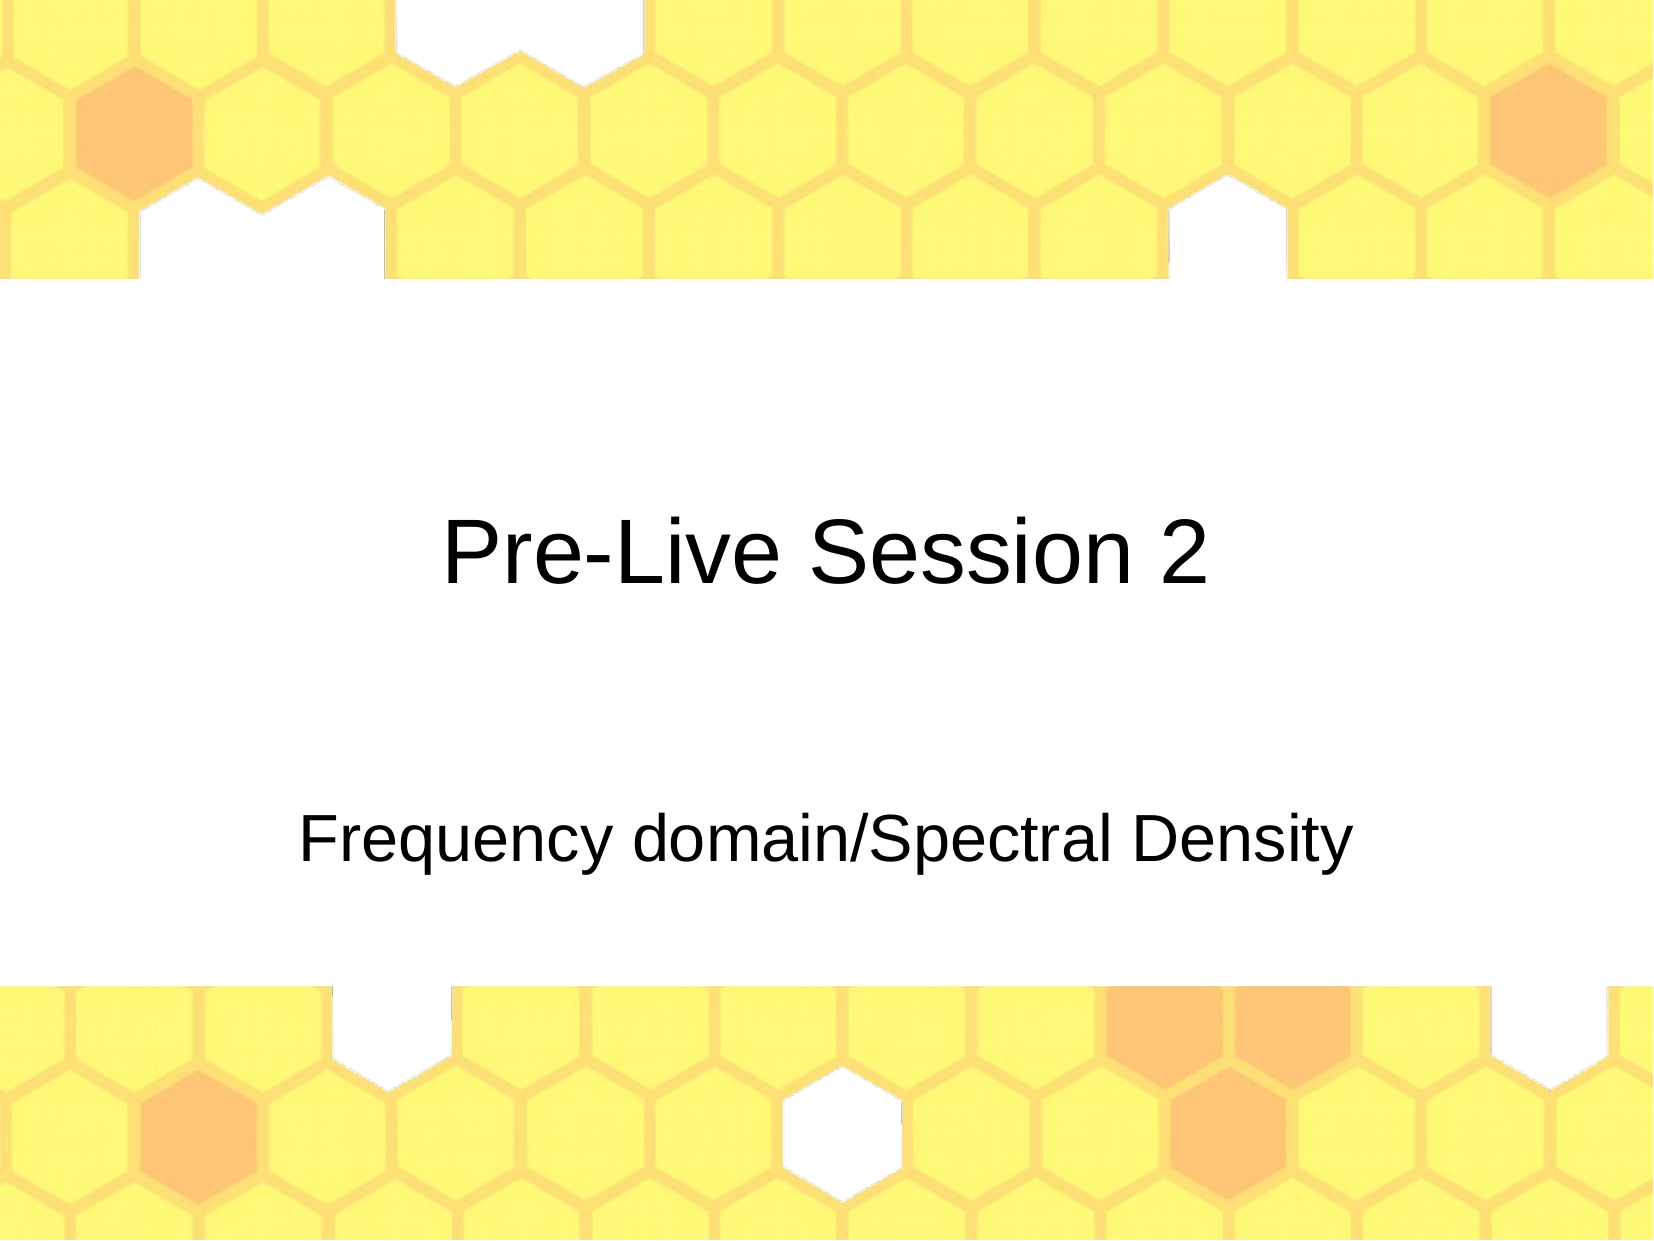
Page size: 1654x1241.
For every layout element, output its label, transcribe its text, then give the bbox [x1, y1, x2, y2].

title Pre-Live Session 2 [82, 418, 1571, 686]
picture [0, 0, 1654, 279]
subtitle Frequency domain/Spectral Density [82, 744, 1571, 934]
picture [0, 986, 1654, 1240]
